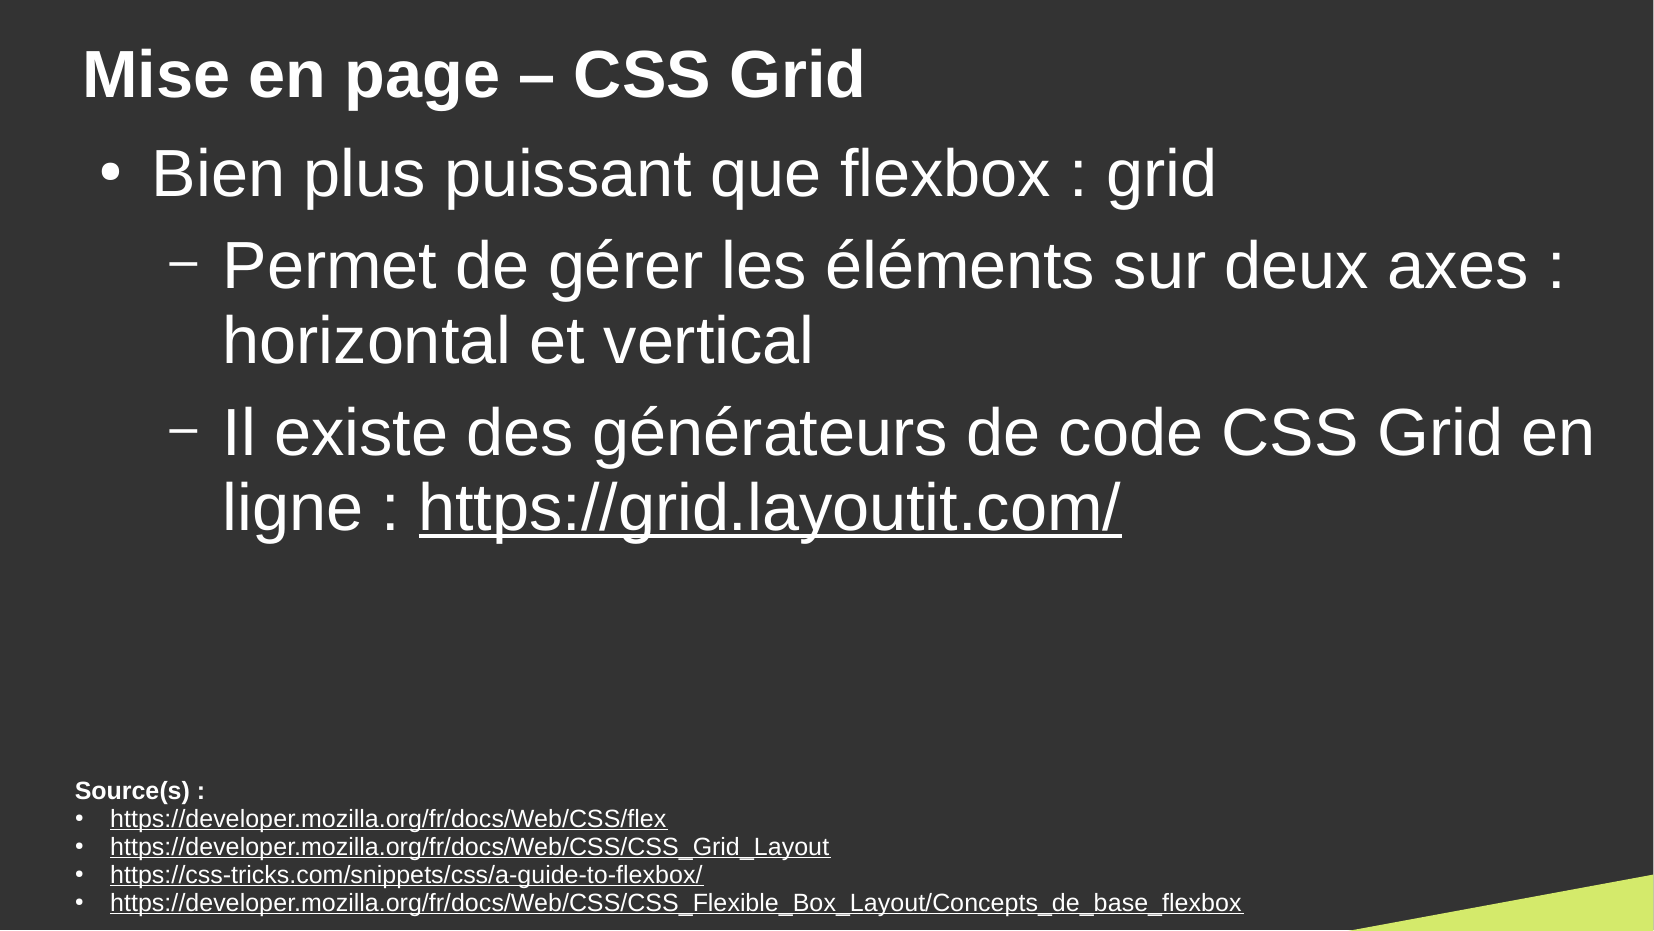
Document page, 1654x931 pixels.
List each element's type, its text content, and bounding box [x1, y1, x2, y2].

list Bien plus puissant que flexbox : grid Permet de gérer les éléments sur deux axes : horizontal et vertical Il existe des générateurs de code CSS Grid en ligne : https://grid.layoutit.com/ [80, 135, 1605, 647]
text_box [1347, 874, 1654, 931]
text_box Source(s) : https://developer.mozilla.org/fr/docs/Web/CSS/flex https://developer.mozilla.org/fr/docs/Web/CSS/CSS_Grid_Layout https://css-tricks.com/snippets/css/a-guide-to-flexbox/ https://developer.mozilla.org/fr/docs/Web/CSS/CSS_Flexible_Box_Layout/Concepts_de_base_flexbox [60, 769, 1546, 924]
title Mise en page – CSS Grid [82, 37, 1571, 114]
